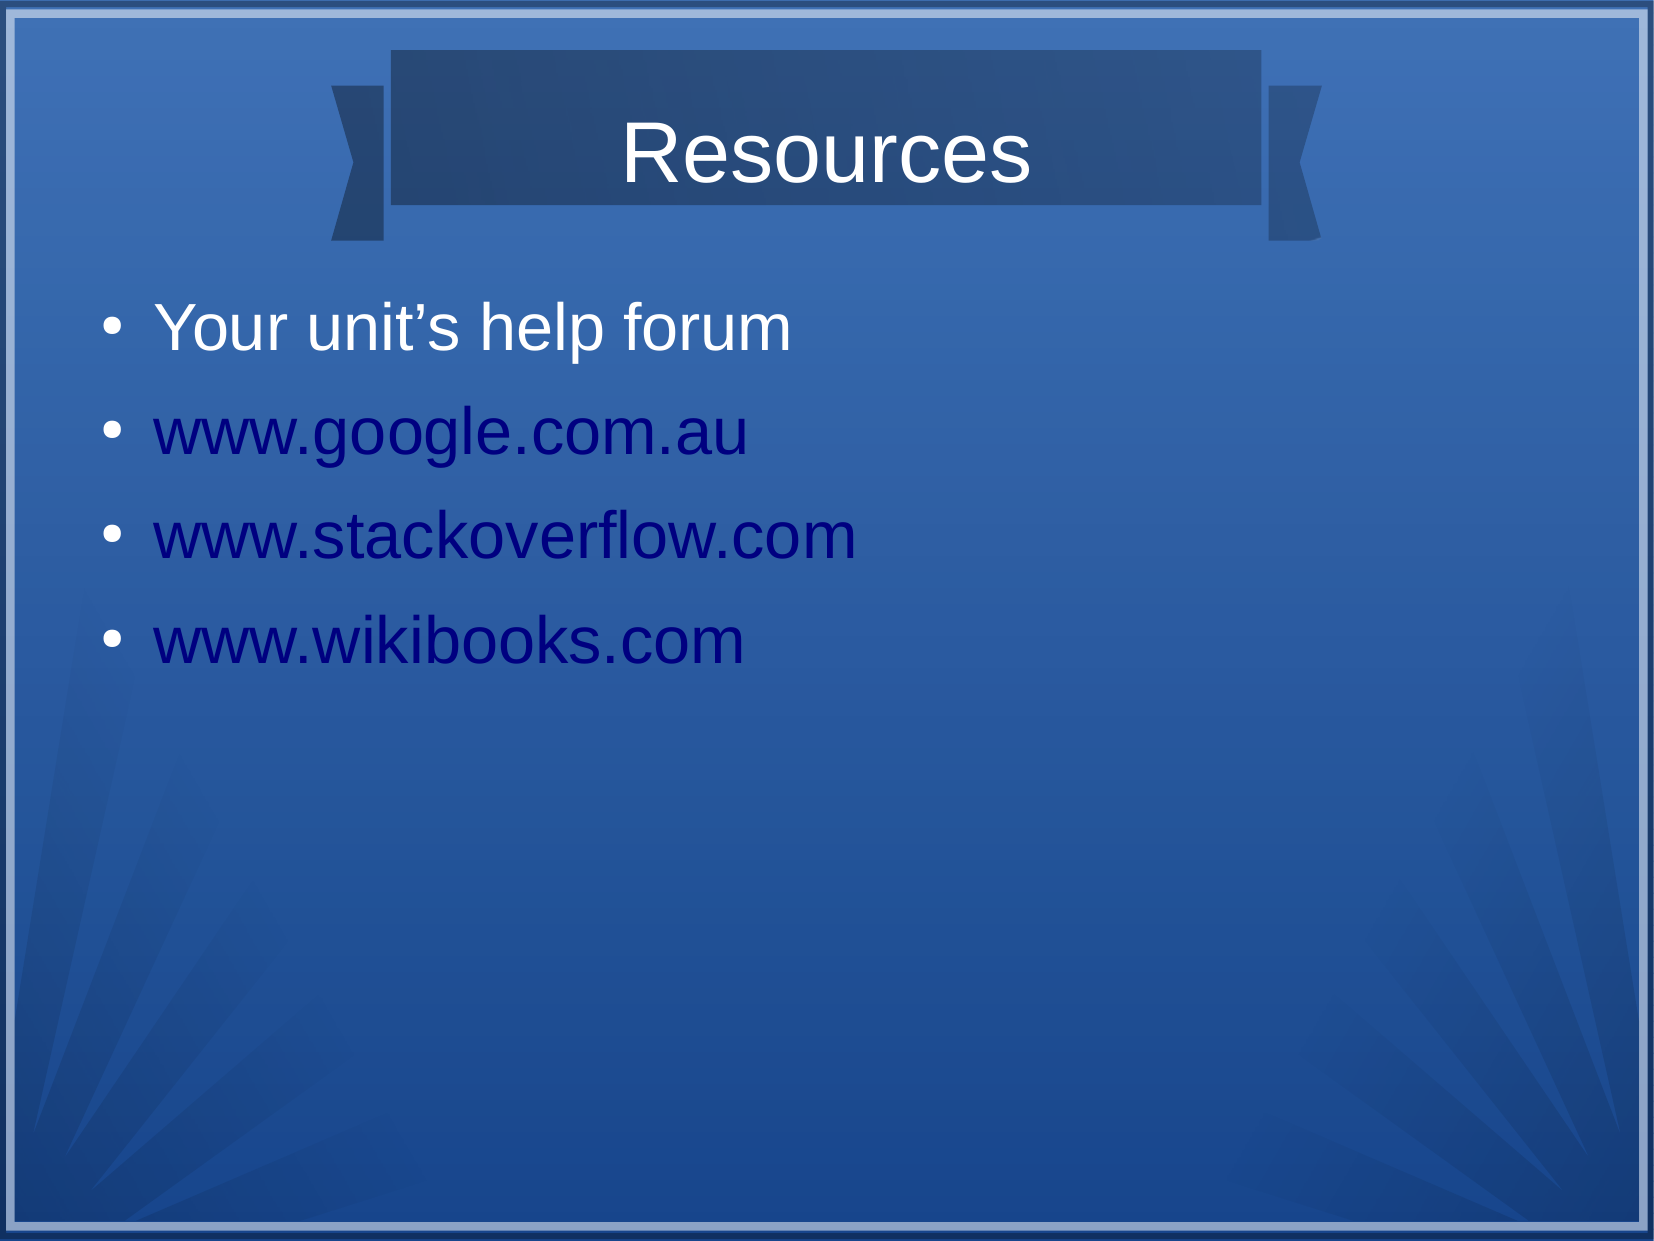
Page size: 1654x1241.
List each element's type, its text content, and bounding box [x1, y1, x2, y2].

title Resources [82, 49, 1571, 257]
list Your unit’s help forum www.google.com.au www.stackoverflow.com www.wikibooks.com [82, 290, 1571, 1010]
